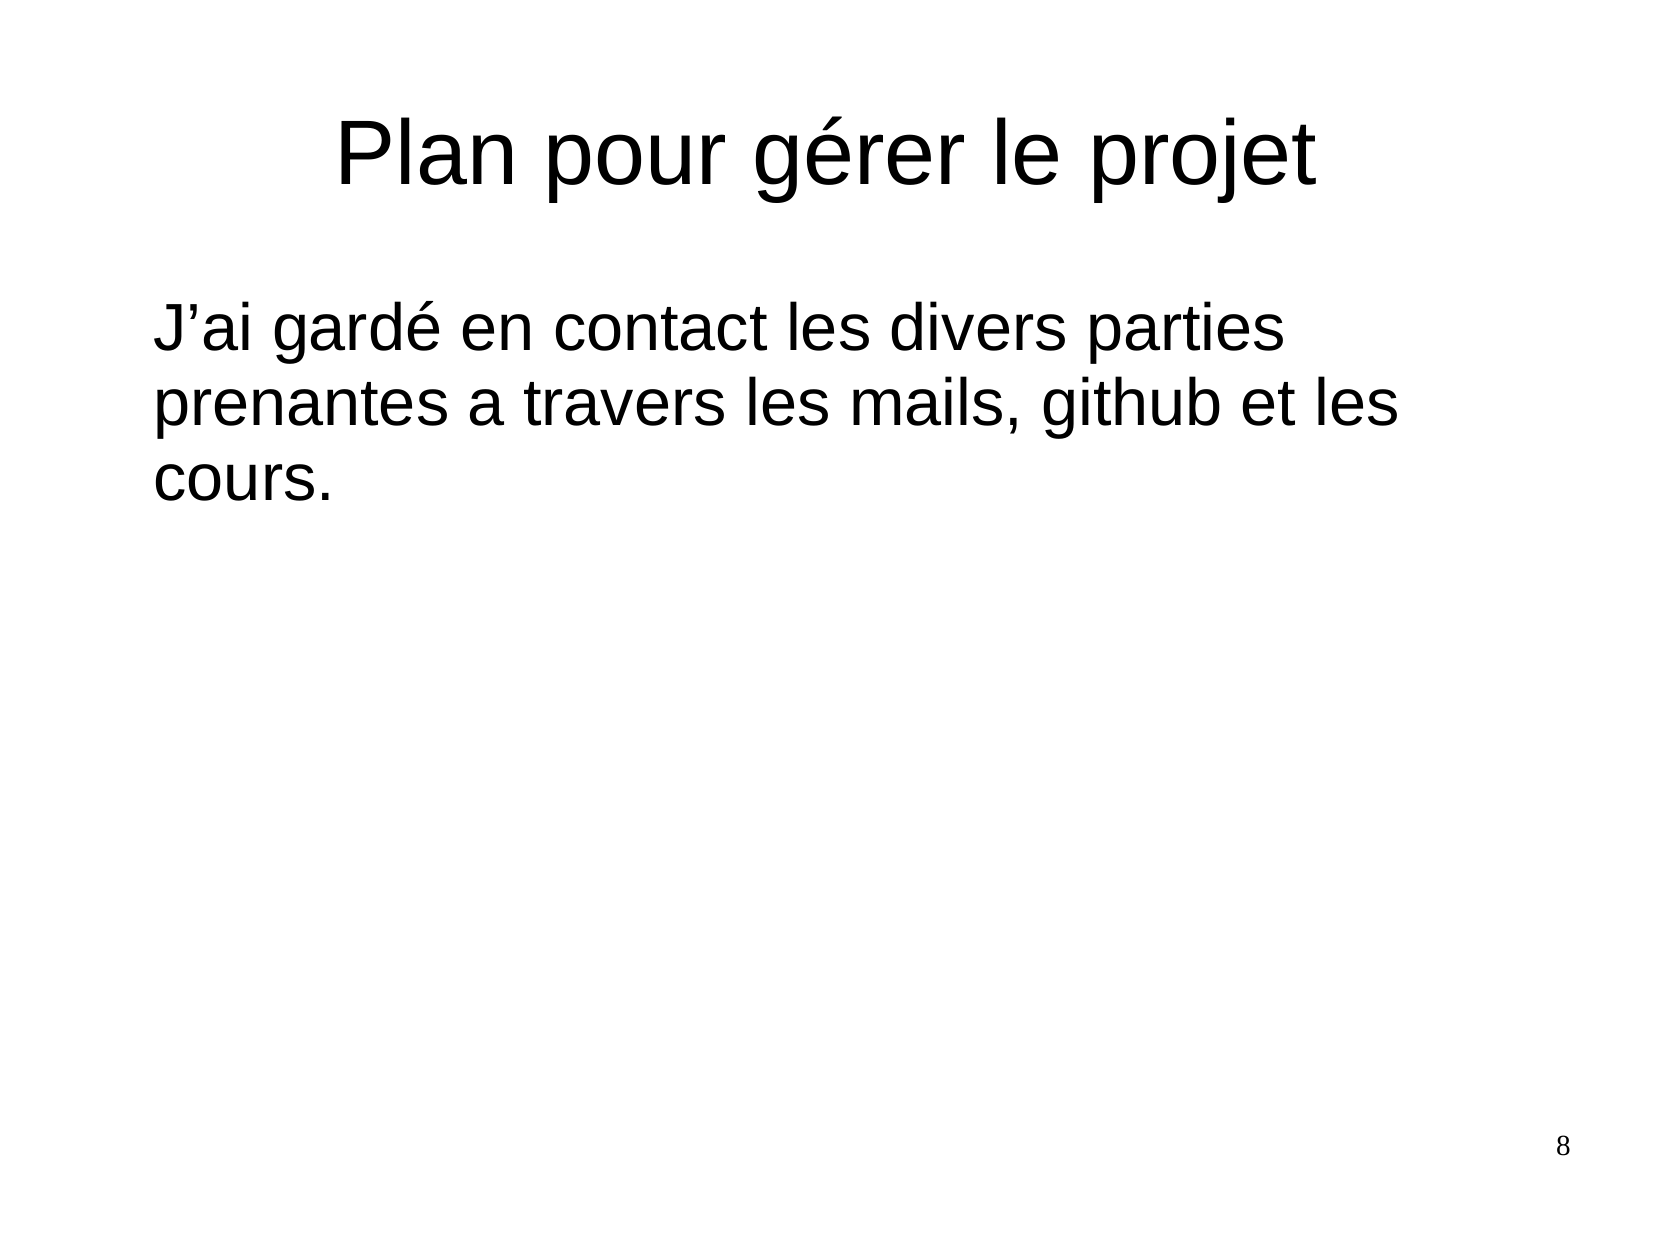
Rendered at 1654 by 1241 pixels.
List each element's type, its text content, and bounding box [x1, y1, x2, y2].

list J’ai gardé en contact les divers parties prenantes a travers les mails, github et les cours. [82, 290, 1571, 1010]
title Plan pour gérer le projet [82, 49, 1571, 257]
